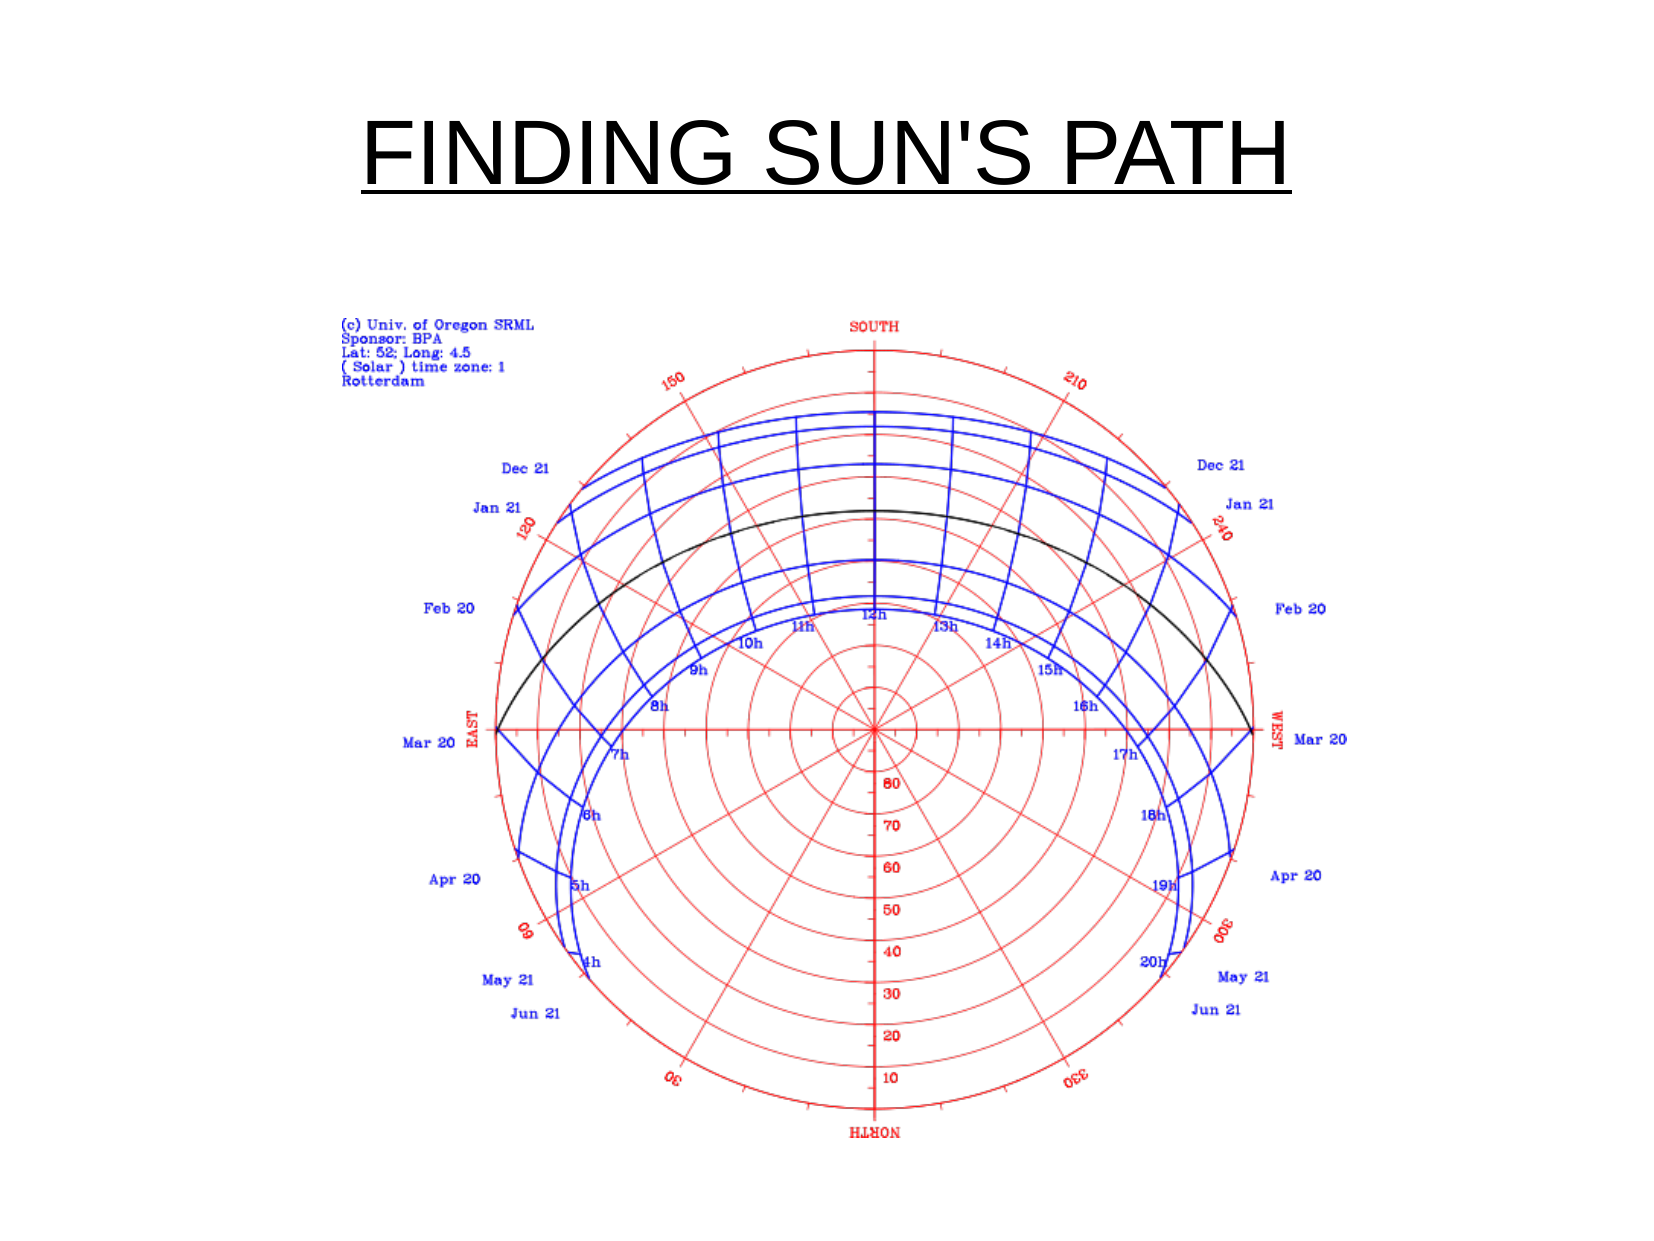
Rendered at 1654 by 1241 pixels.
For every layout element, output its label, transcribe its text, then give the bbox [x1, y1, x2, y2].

picture [342, 318, 1347, 1138]
title FINDING SUN'S PATH [82, 49, 1571, 257]
